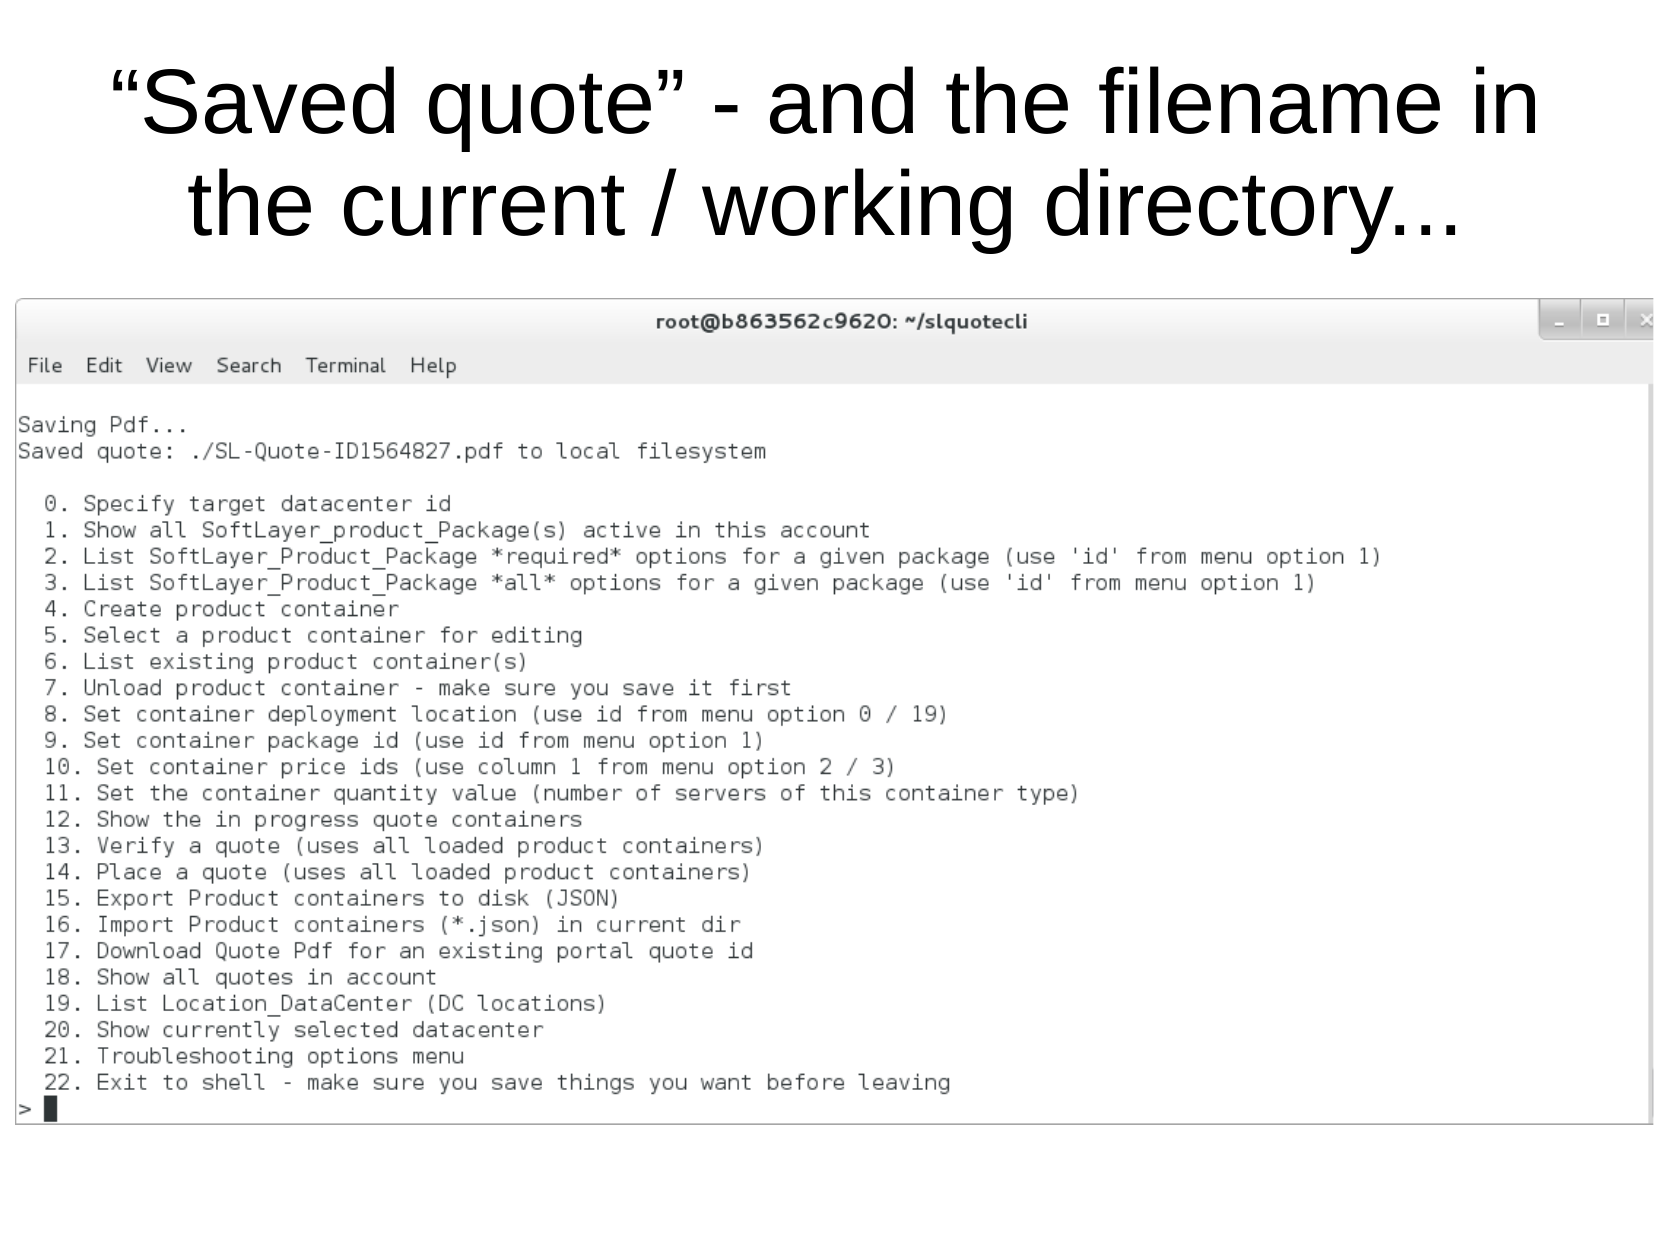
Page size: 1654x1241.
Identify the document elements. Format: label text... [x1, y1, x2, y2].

picture [15, 298, 1654, 1126]
title “Saved quote” - and the filename in the current / working directory... [82, 49, 1571, 257]
